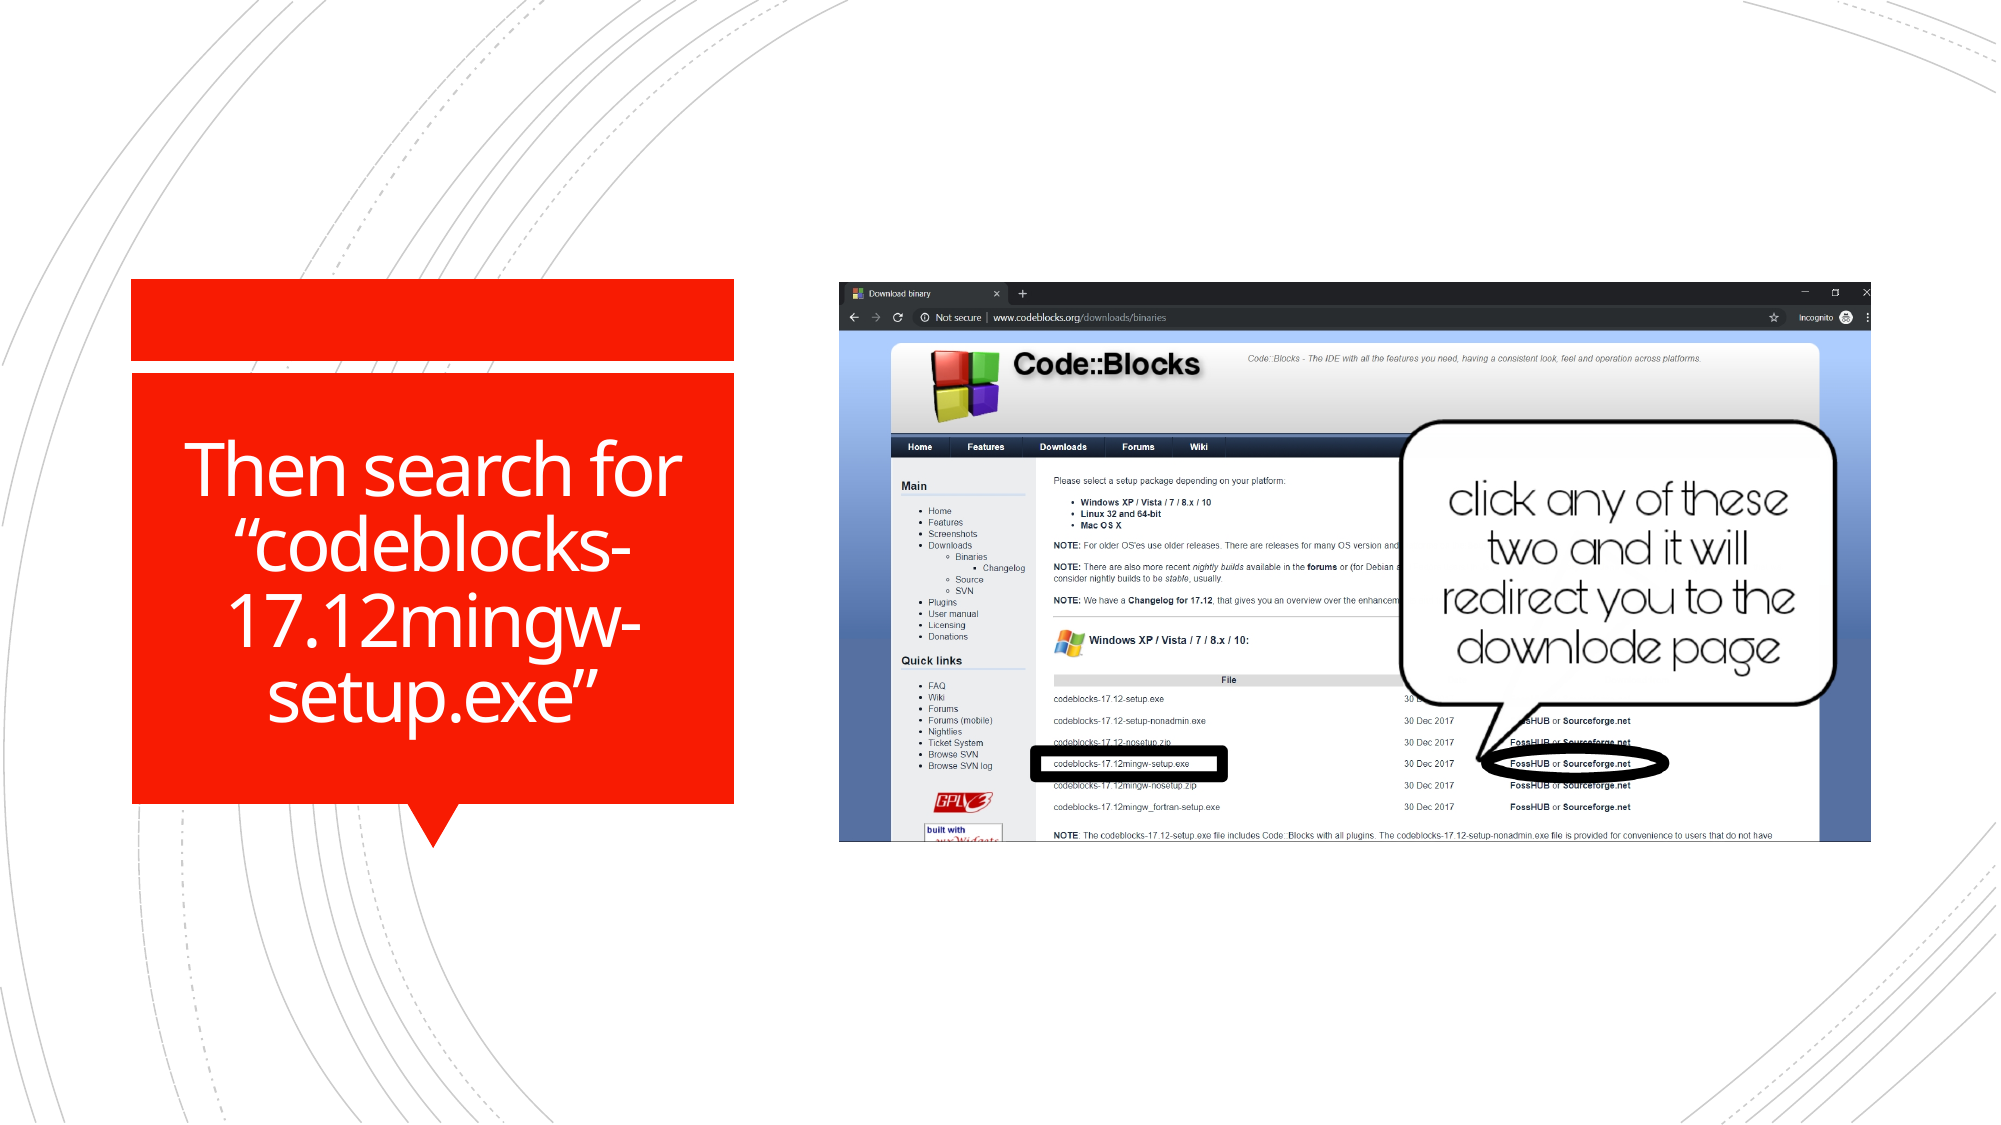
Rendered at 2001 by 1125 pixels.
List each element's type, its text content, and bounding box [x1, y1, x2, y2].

picture [839, 282, 1871, 843]
title Then search for “codeblocks-17.12mingw-setup.exe” [145, 385, 720, 789]
